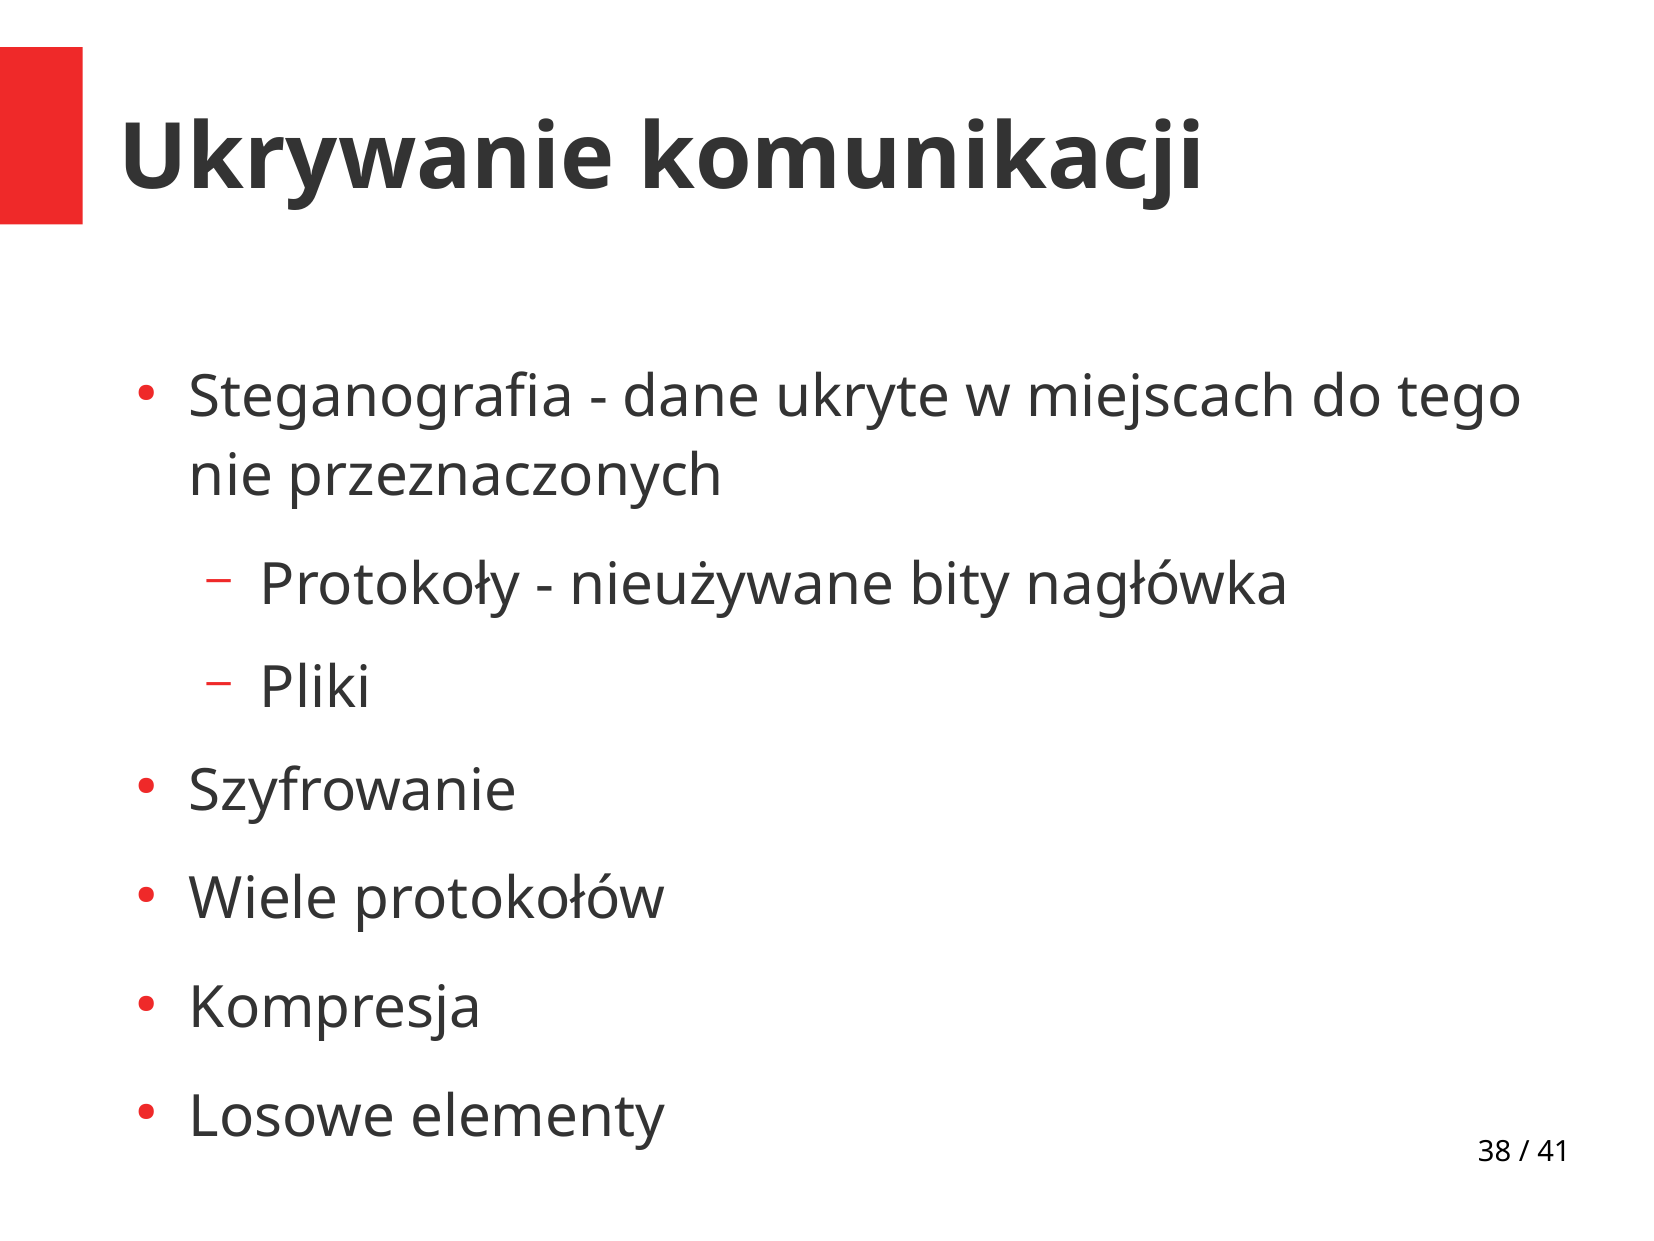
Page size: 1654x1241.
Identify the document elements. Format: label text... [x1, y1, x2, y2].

title Ukrywanie komunikacji [118, 49, 1571, 257]
list Steganografia - dane ukryte w miejscach do tego nie przeznaczonych Protokoły - nieużywane bity nagłówka Pliki Szyfrowanie Wiele protokołów Kompresja Losowe elementy [118, 354, 1536, 1074]
